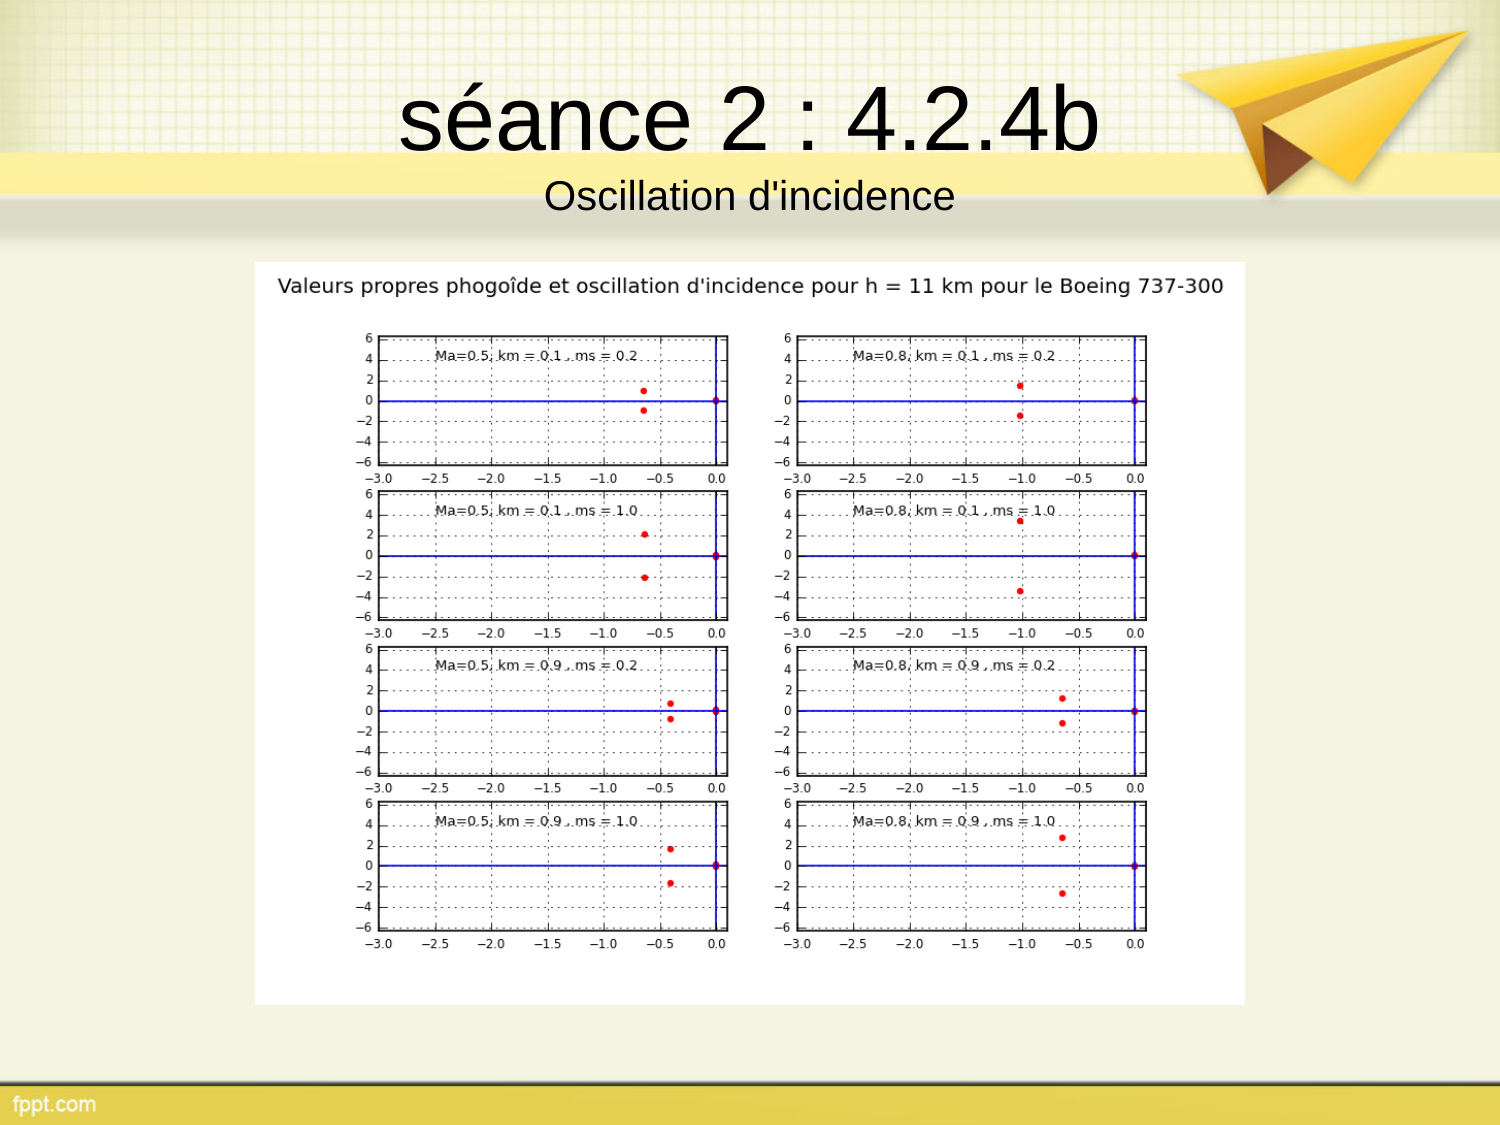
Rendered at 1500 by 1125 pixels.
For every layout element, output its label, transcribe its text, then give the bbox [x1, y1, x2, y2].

picture [0, 0, 1500, 1125]
title séance 2 : 4.2.4b Oscillation d'incidence [75, 45, 1426, 233]
